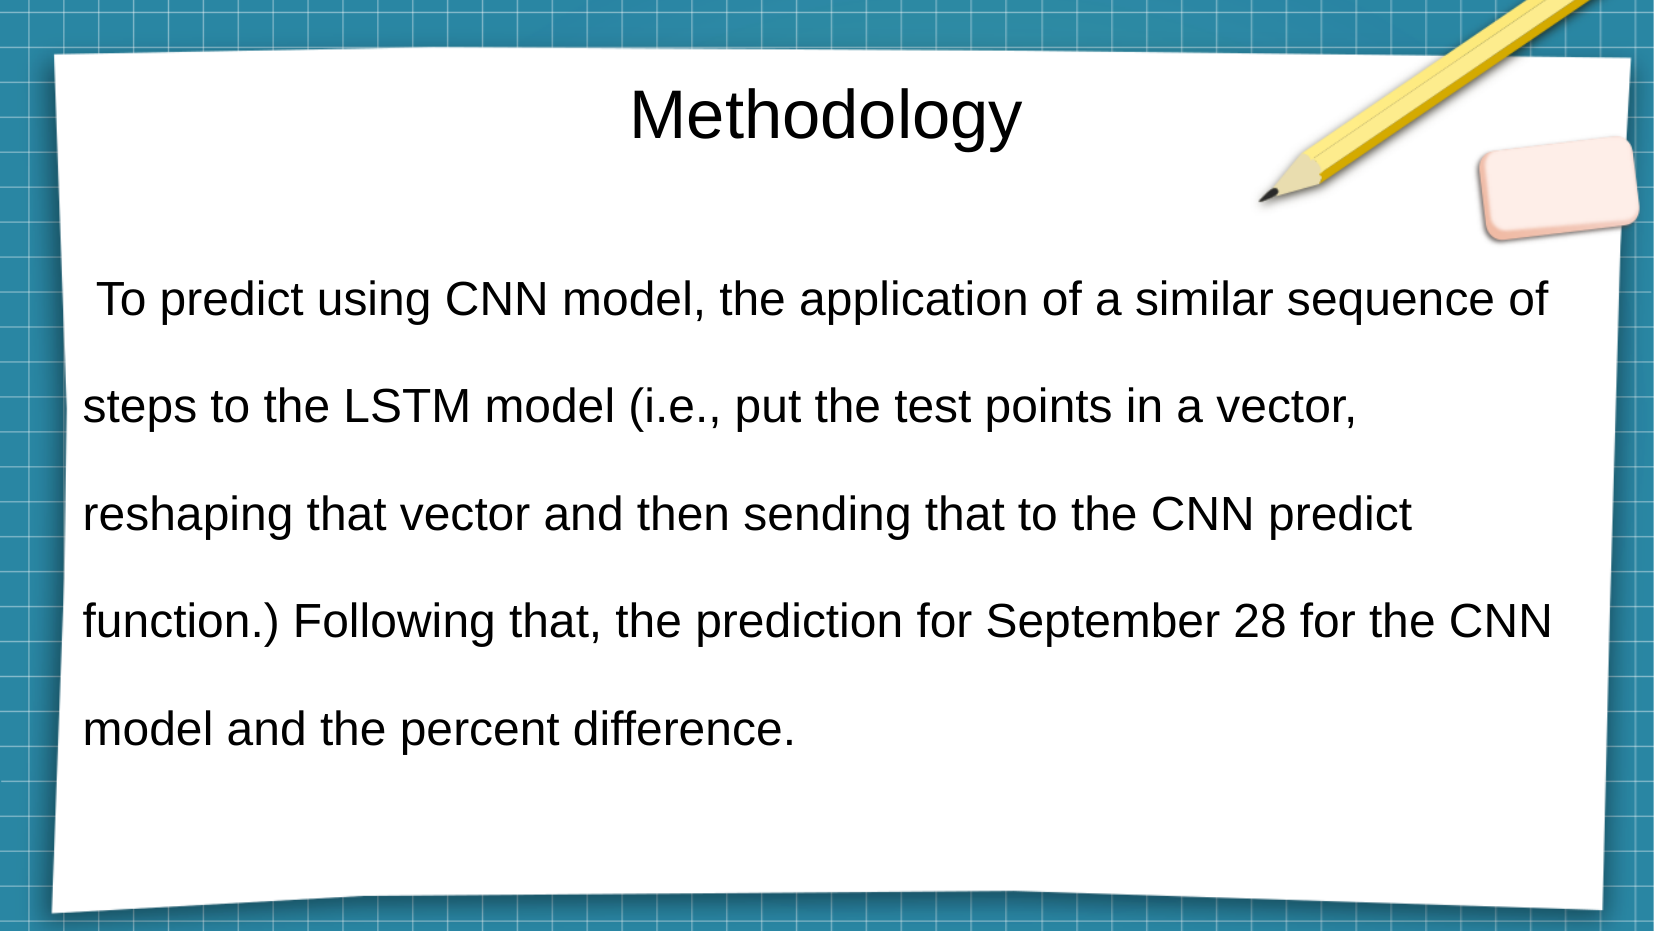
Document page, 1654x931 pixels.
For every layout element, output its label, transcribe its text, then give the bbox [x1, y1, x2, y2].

list To predict using CNN model, the application of a similar sequence of steps to the LSTM model (i.e., put the test points in a vector, reshaping that vector and then sending that to the CNN predict function.) Following that, the prediction for September 28 for the CNN model and the percent difference. [82, 217, 1571, 758]
title Methodology [82, 37, 1571, 193]
picture [0, 0, 1654, 931]
